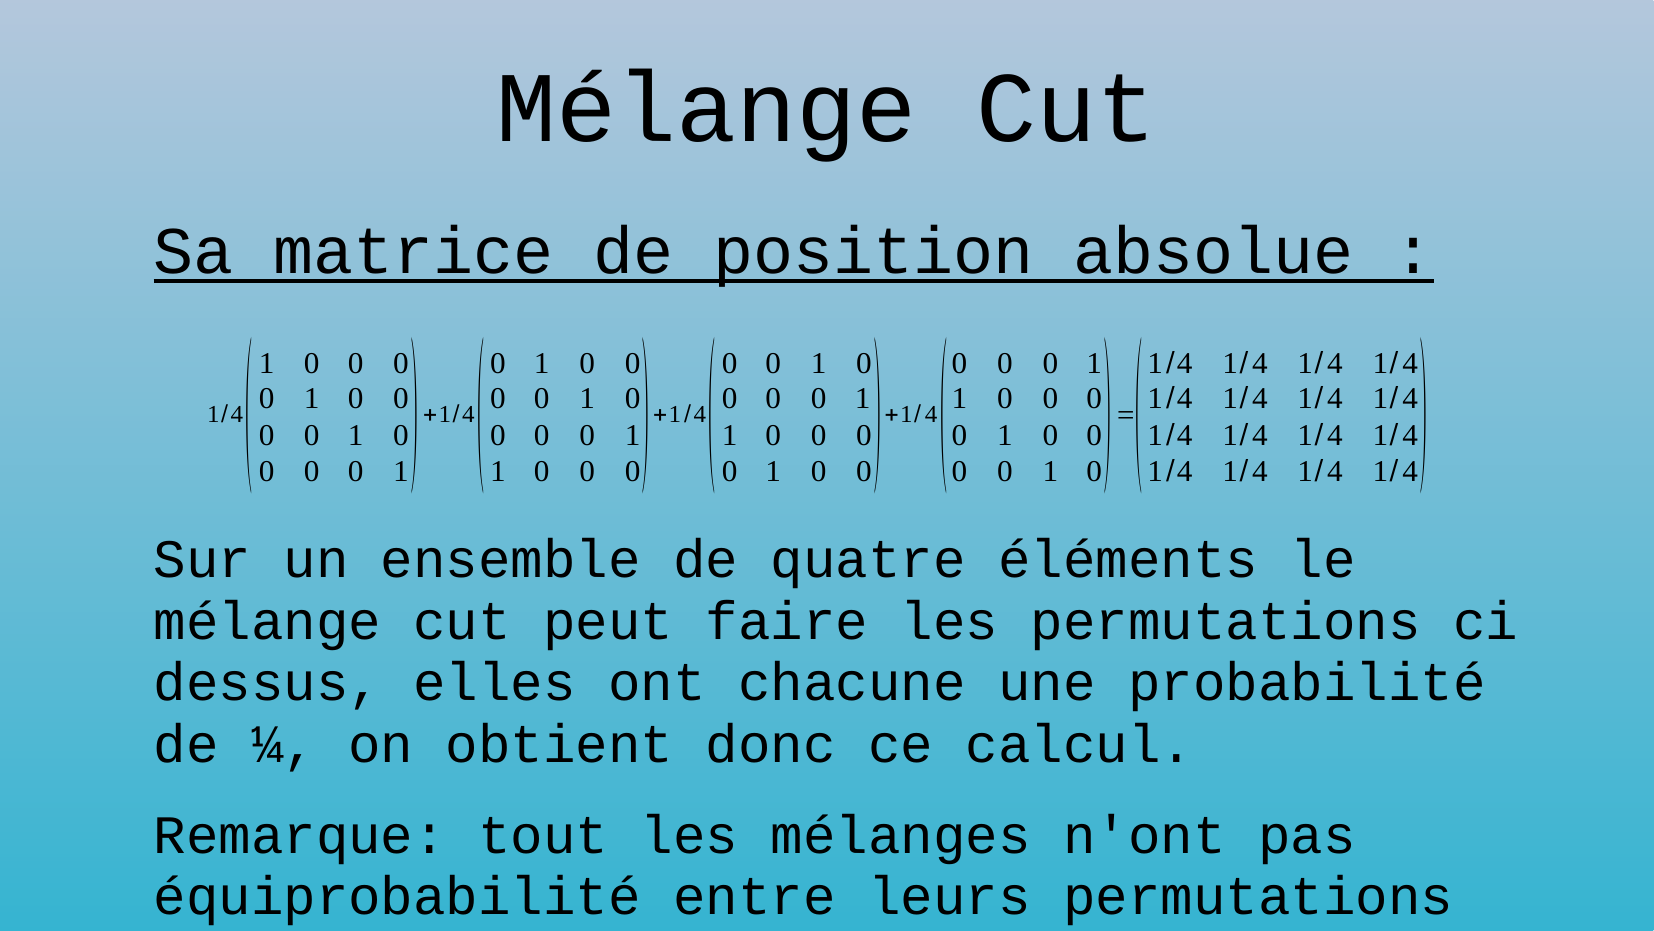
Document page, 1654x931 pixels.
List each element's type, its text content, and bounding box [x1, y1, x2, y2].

chart [200, 335, 1438, 497]
title Mélange Cut [82, 37, 1571, 193]
list Sa matrice de position absolue : Sur un ensemble de quatre éléments le mélange cut peut faire les permutations ci dessus, elles ont chacune une probabilité de ¼, on obtient donc ce calcul. Remarque: tout les mélanges n'ont pas équiprobabilité entre leurs permutations [82, 217, 1571, 758]
